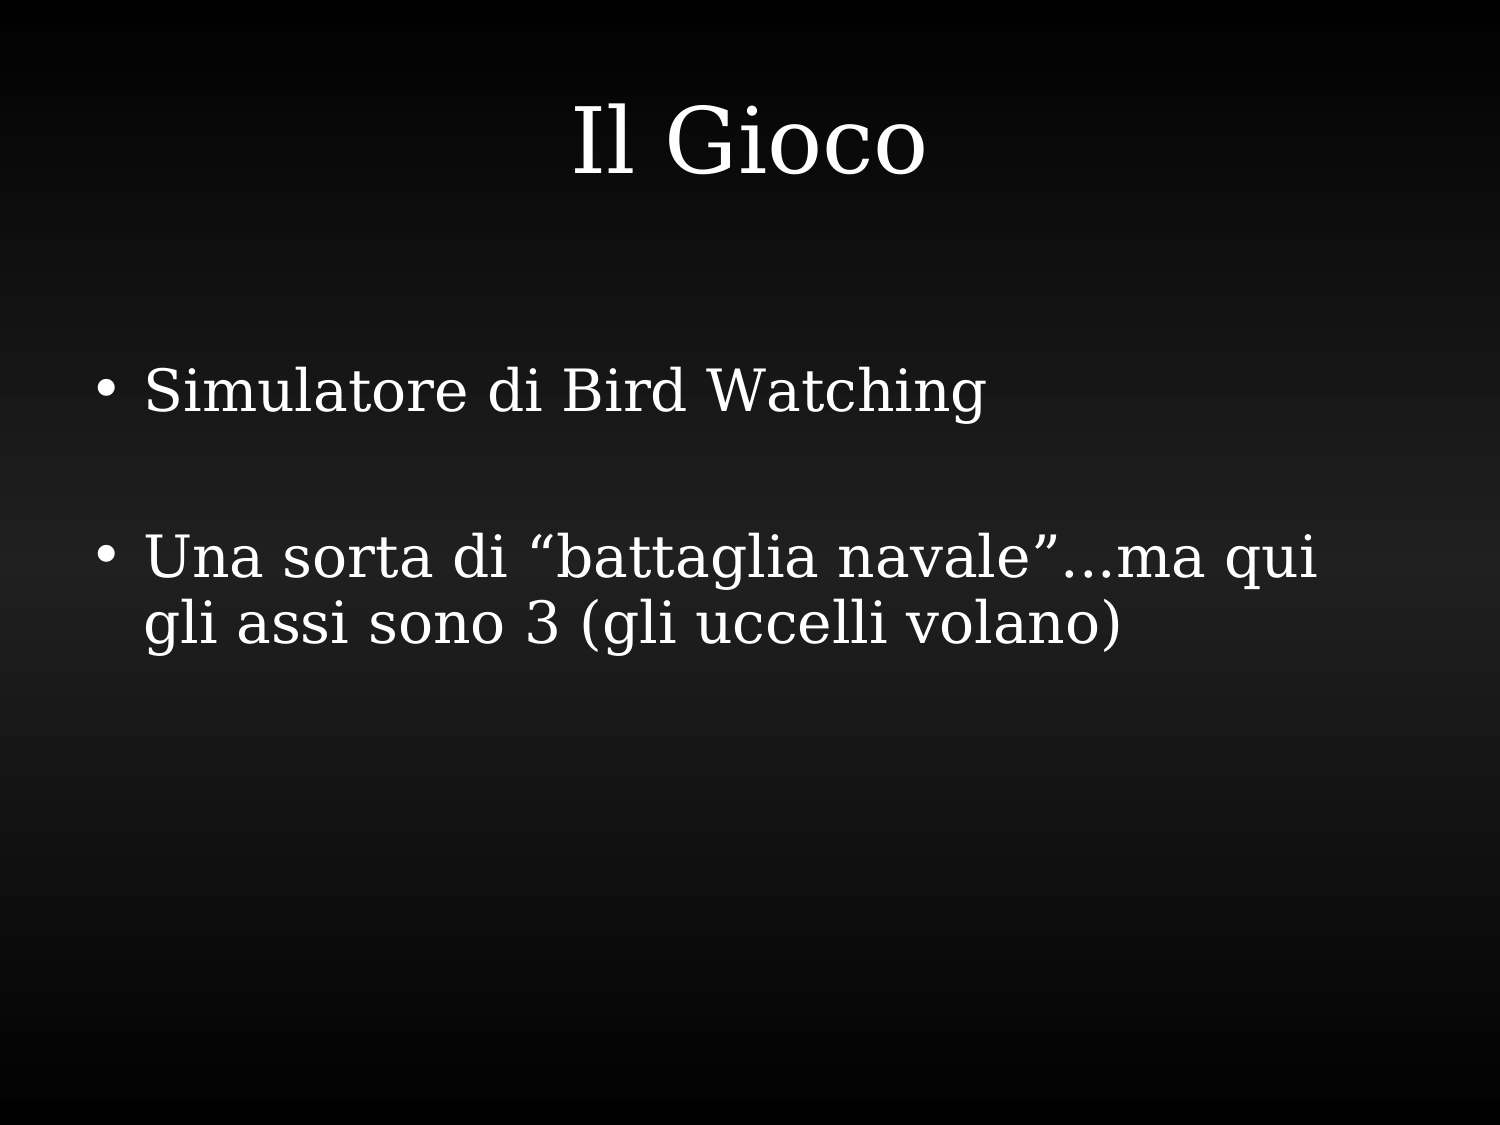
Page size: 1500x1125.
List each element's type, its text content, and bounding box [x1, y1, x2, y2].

picture [0, 0, 1500, 1125]
list Simulatore di Bird Watching Una sorta di “battaglia navale”...ma qui gli assi sono 3 (gli uccelli volano) [75, 345, 1426, 1088]
title Il Gioco [75, 45, 1426, 233]
